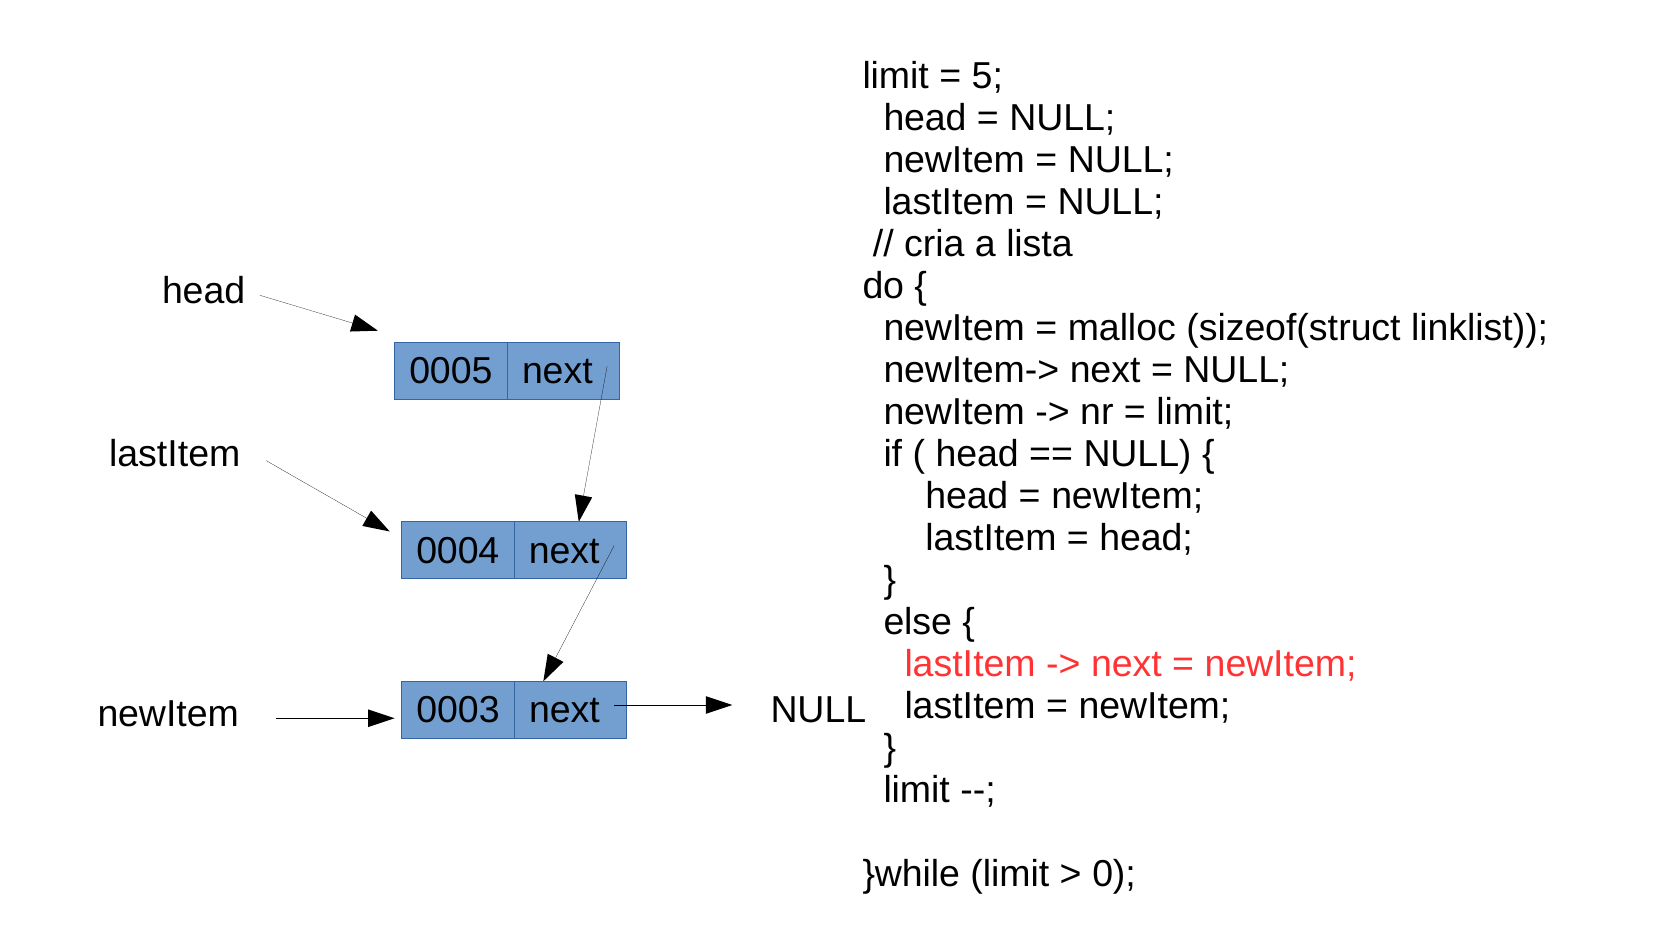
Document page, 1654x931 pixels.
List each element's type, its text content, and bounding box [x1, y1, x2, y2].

text_box lastItem [94, 425, 267, 527]
text_box next [514, 681, 627, 739]
text_box next [514, 521, 627, 579]
text_box 0003 [401, 681, 514, 739]
text_box next [507, 342, 620, 400]
text_box newItem [82, 685, 284, 780]
text_box head [147, 262, 260, 319]
text_box limit = 5; head = NULL; newItem = NULL; lastItem = NULL; // cria a lista do { newItem = malloc (sizeof(struct linklist)); newItem-> next = NULL; newItem -> nr = limit; if ( head == NULL) { head = newItem; lastItem = head; } else { lastItem -> next = newItem; lastItem = newItem; } limit --; }while (limit > 0); [826, 47, 1564, 902]
text_box NULL [755, 681, 826, 739]
text_box 0004 [401, 521, 514, 579]
text_box 0005 [394, 342, 507, 400]
